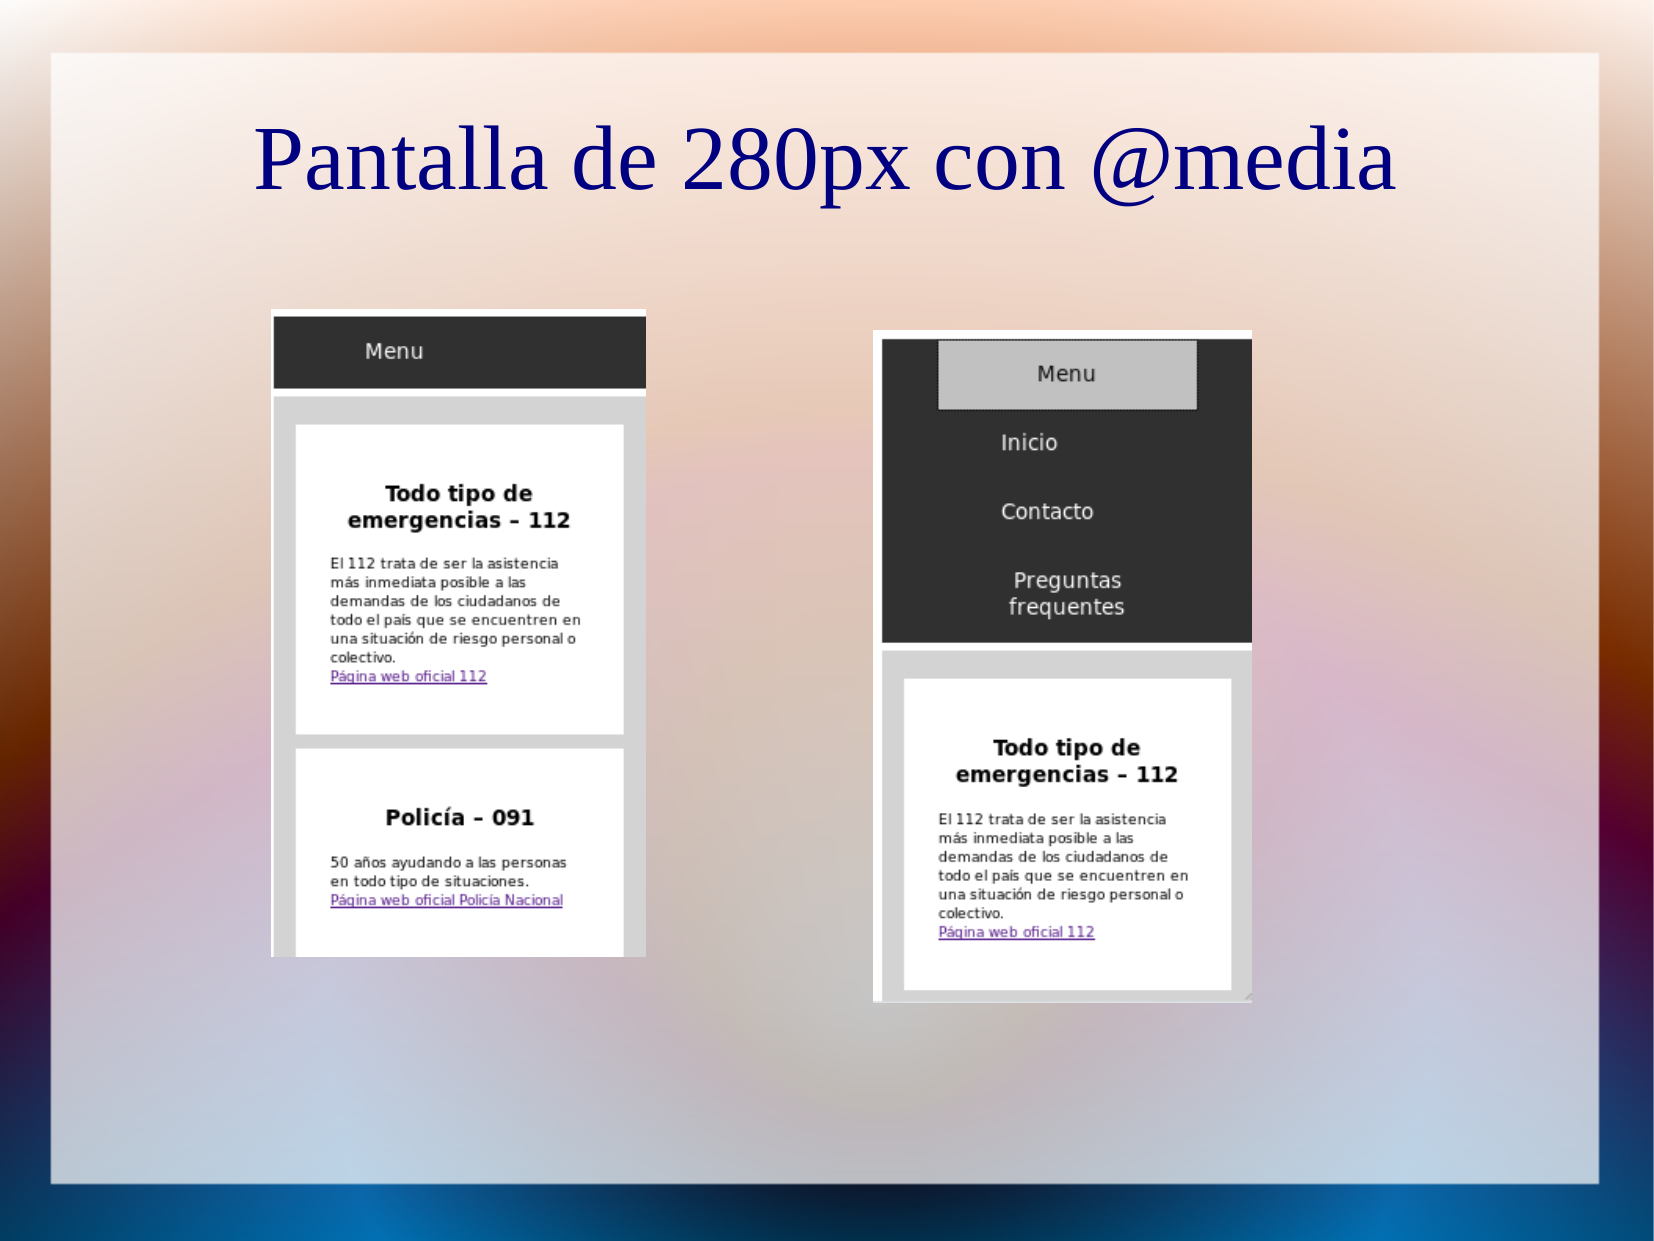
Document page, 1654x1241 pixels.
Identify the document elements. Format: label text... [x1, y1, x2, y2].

title Pantalla de 280px con @media [82, 55, 1571, 263]
picture [0, 0, 1654, 1241]
